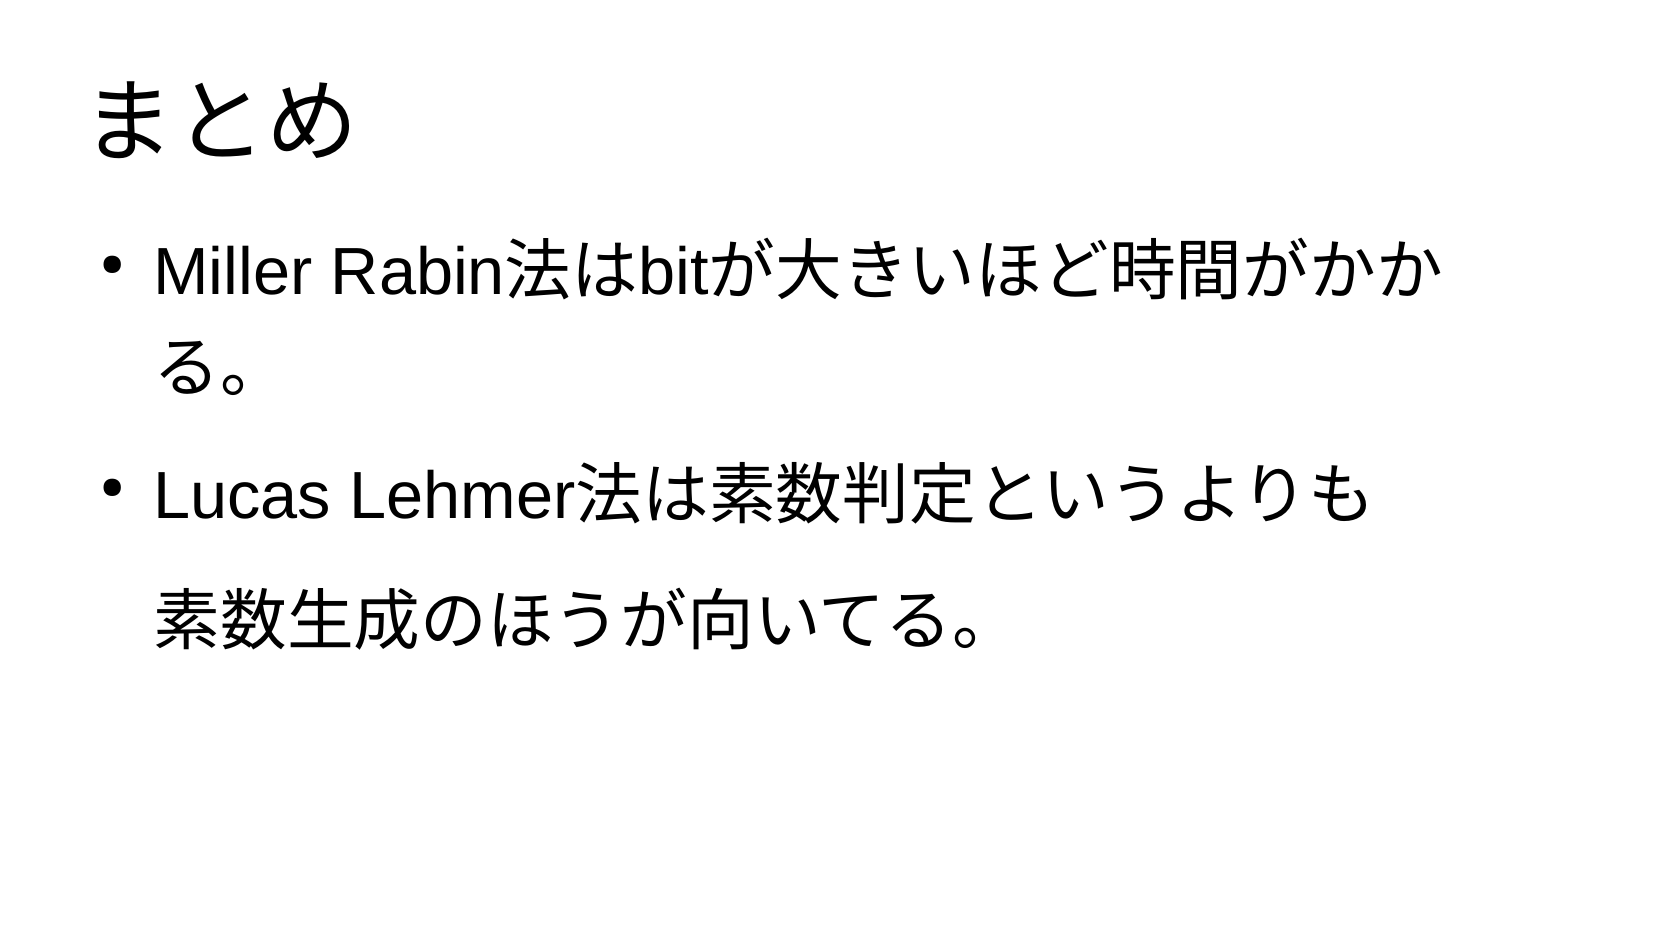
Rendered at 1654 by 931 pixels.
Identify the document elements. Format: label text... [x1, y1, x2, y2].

title まとめ [82, 37, 1571, 193]
list Miller Rabin法はbitが大きいほど時間がかかる。 Lucas Lehmer法は素数判定というよりも 素数生成のほうが向いてる。 [82, 217, 1571, 758]
